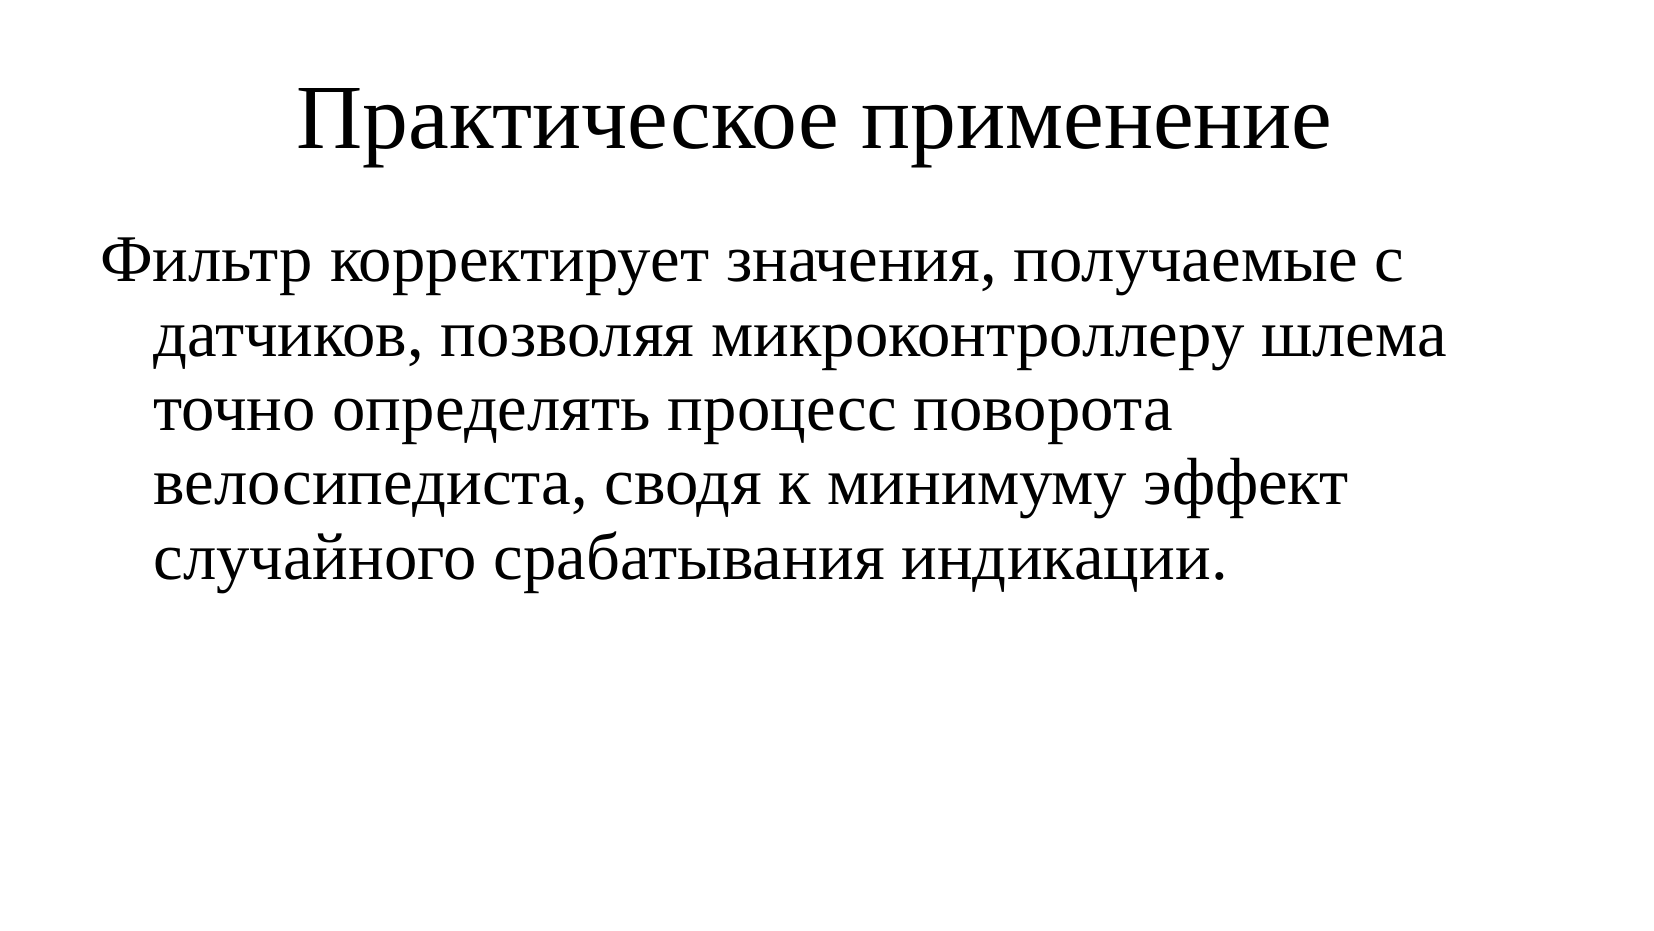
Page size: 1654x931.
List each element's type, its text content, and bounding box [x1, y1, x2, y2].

title Практическое применение [82, 36, 1571, 193]
list Фильтр корректирует значения, получаемые с датчиков, позволяя микроконтроллеру шлема точно определять процесс поворота велосипедиста, сводя к минимуму эффект случайного срабатывания индикации. [82, 217, 1571, 758]
